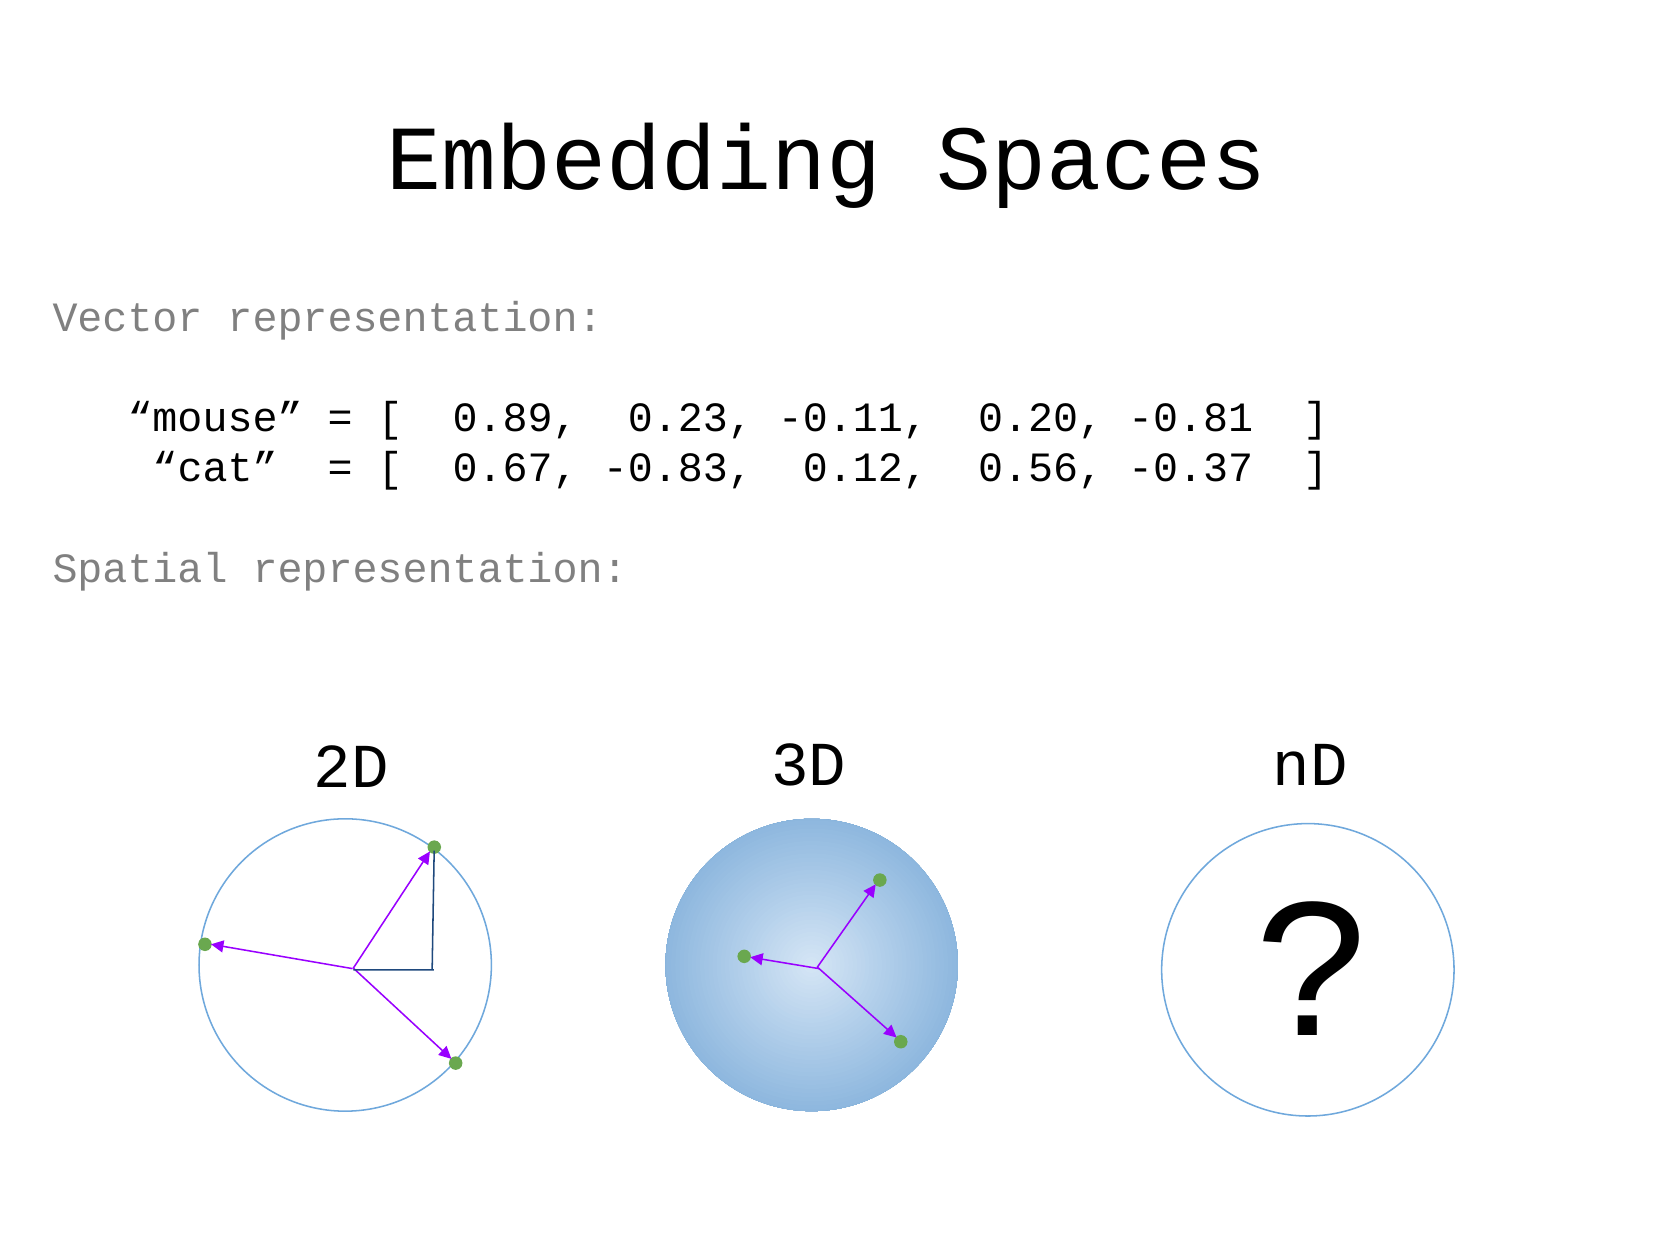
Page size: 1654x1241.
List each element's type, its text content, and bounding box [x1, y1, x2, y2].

text_box 3D [756, 707, 898, 791]
text_box [428, 841, 441, 853]
text_box ? [1239, 825, 1453, 1093]
text_box Embedding Spaces [82, 49, 1571, 257]
text_box [198, 938, 211, 951]
text_box 2D [298, 710, 441, 794]
text_box [665, 818, 958, 1112]
text_box Vector representation: “mouse” = [ 0.89, 0.23, -0.11, 0.20, -0.81 ] “cat” = [ 0.67, -0.83, 0.12, 0.56, -0.37 ] Spatial representation: [52, 290, 1571, 625]
text_box [449, 1057, 462, 1070]
text_box ? [1239, 819, 1532, 1093]
text_box nD [1257, 707, 1400, 791]
